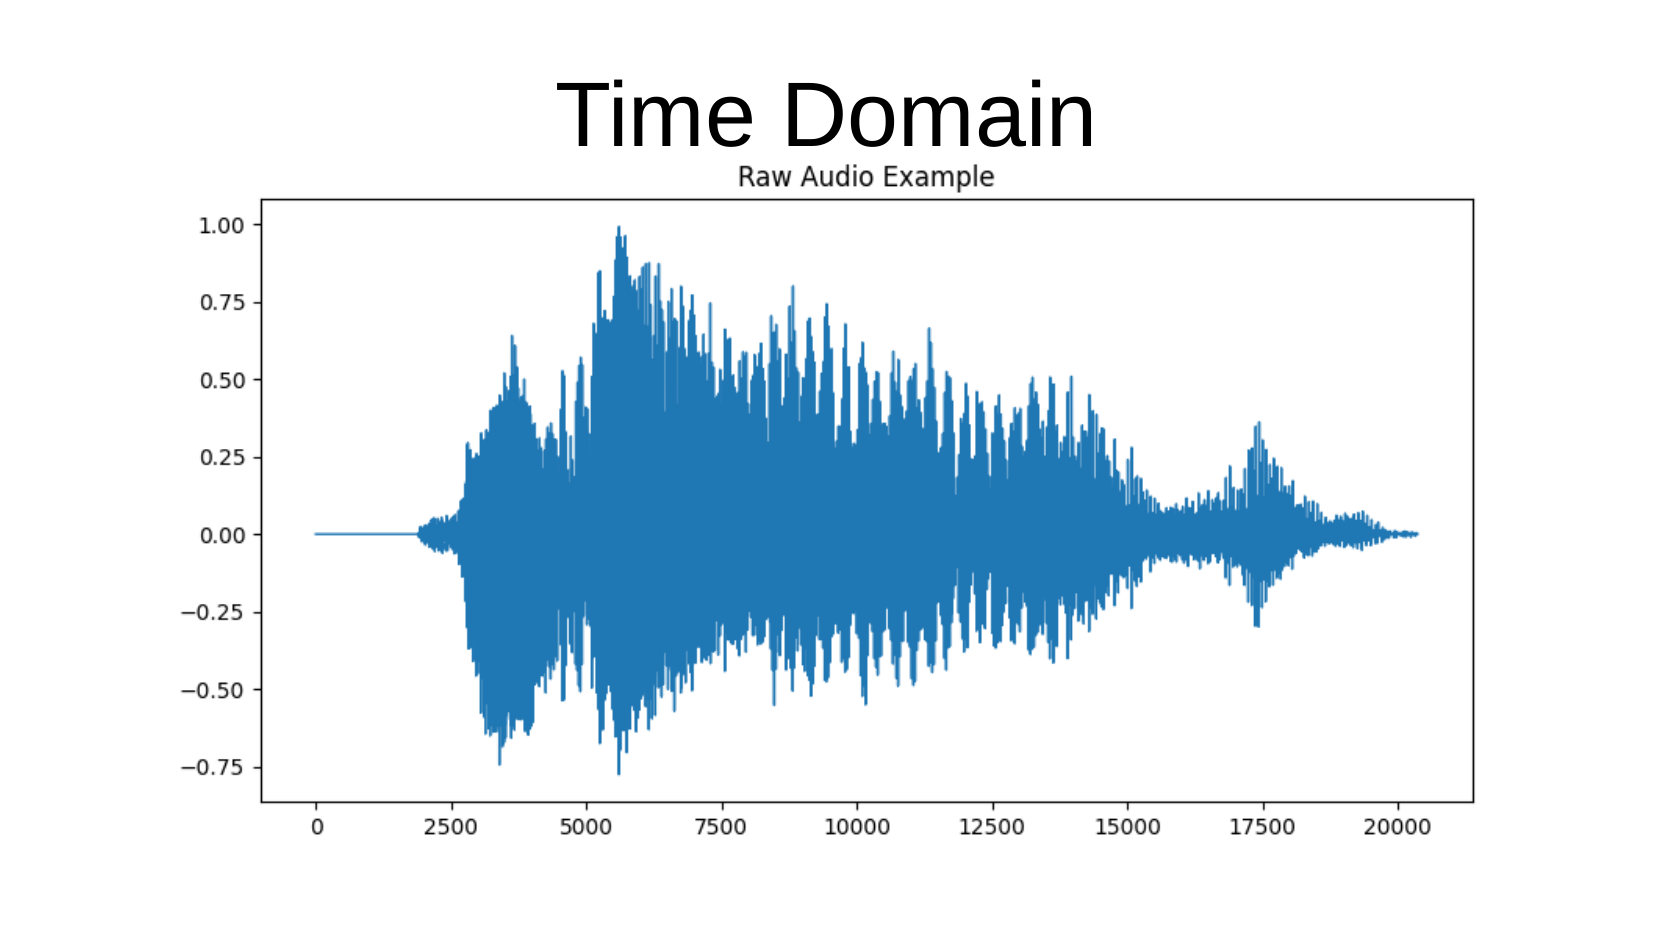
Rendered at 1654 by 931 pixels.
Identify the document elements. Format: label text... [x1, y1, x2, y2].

title Time Domain [82, 37, 1571, 193]
picture [164, 149, 1487, 855]
